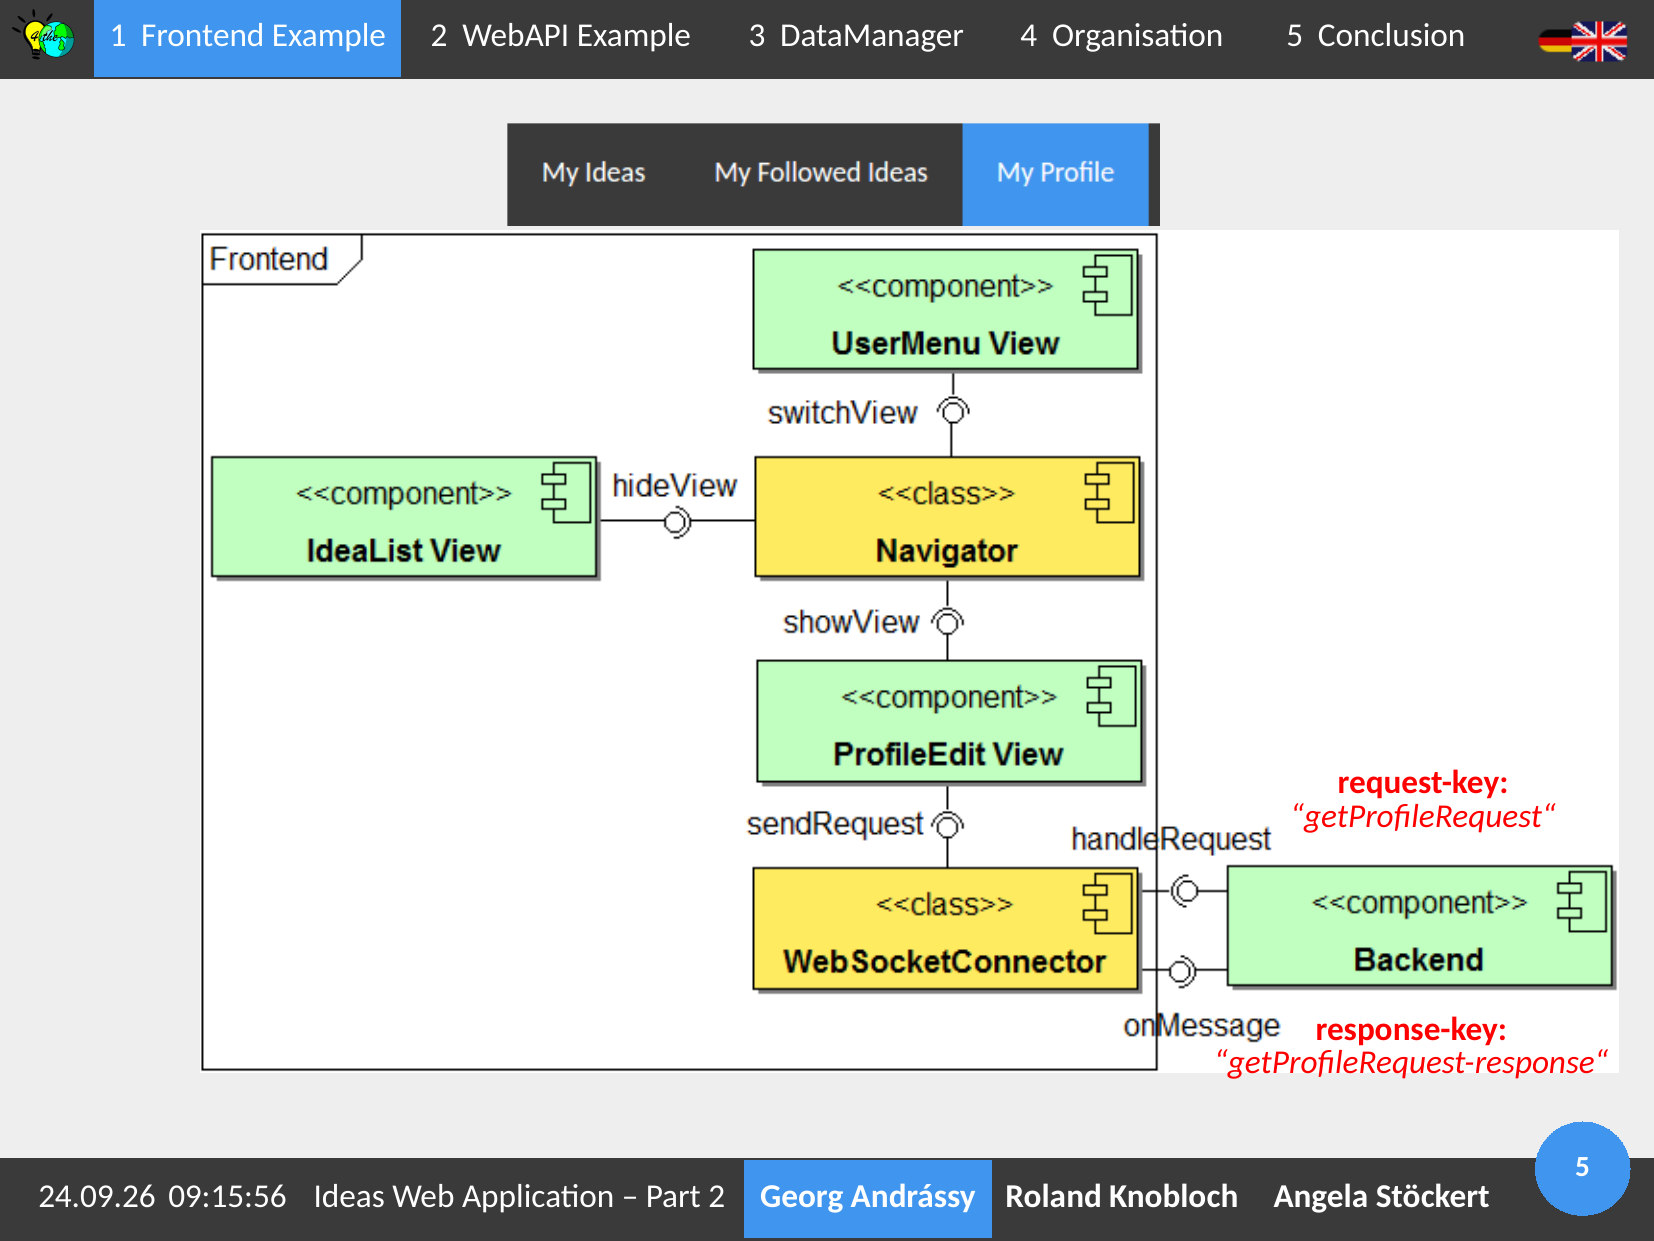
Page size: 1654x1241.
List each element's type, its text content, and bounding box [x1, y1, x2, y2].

text_box response-key: “getProfileRequest-response“ [1157, 1007, 1654, 1134]
text_box request-key: “getProfileRequest“ [1251, 761, 1595, 851]
picture [1536, 18, 1629, 64]
text_box Roland Knobloch [992, 1160, 1251, 1238]
picture [200, 230, 1619, 1073]
text_box Ideas Web Application – Part 2 [307, 1160, 733, 1238]
picture [506, 122, 1160, 226]
text_box 3 DataManager [720, 0, 992, 77]
text_box Angela Stöckert [1251, 1160, 1512, 1238]
text_box 2 WebAPI Example [401, 0, 720, 77]
text_box 1 Frontend Example [94, 0, 401, 77]
picture [2, 0, 83, 79]
text_box 5 Conclusion [1251, 0, 1501, 77]
text_box Georg Andrássy [744, 1160, 992, 1238]
text_box 4 Organisation [992, 0, 1251, 77]
